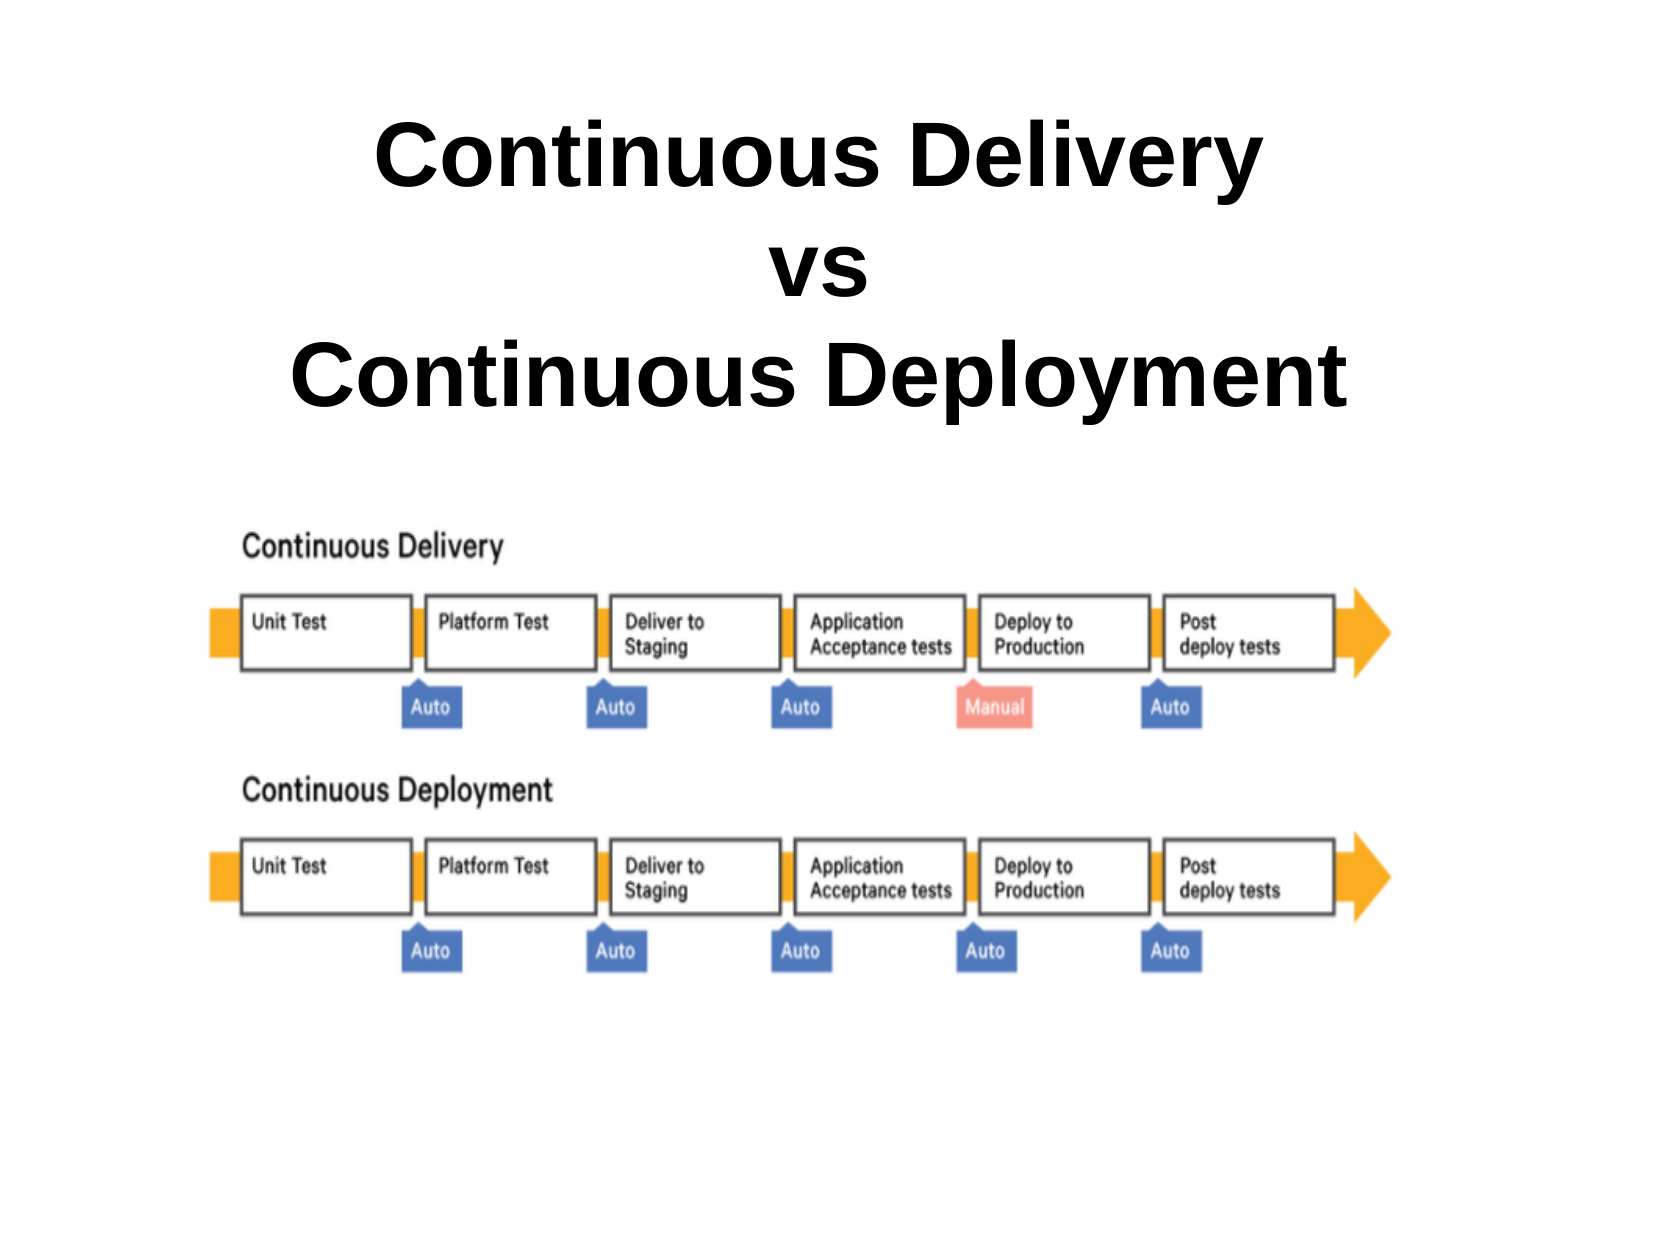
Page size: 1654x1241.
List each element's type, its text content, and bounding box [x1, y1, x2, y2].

picture [164, 482, 1454, 1071]
title Continuous Delivery vs Continuous Deployment [75, 95, 1564, 421]
